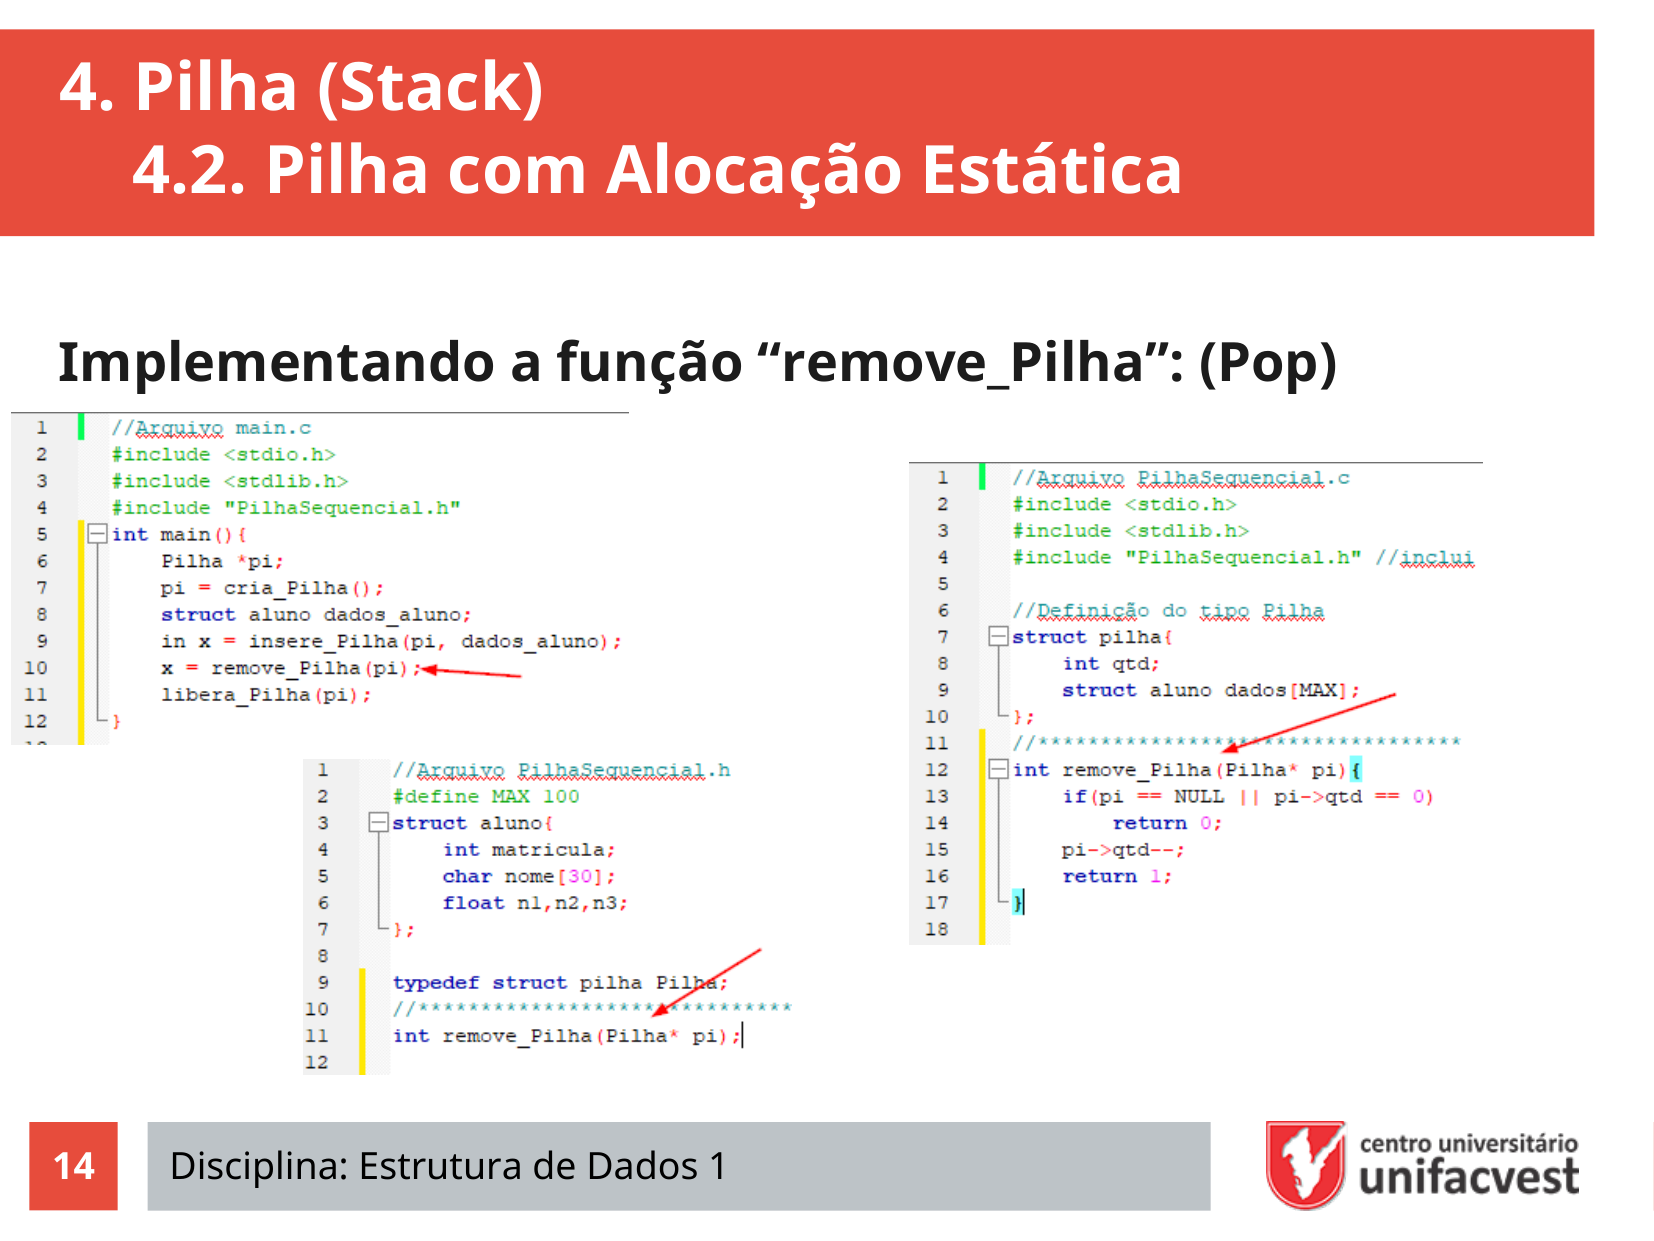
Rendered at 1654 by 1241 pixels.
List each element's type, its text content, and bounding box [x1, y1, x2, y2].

picture [11, 412, 629, 745]
text_box Disciplina: Estrutura de Dados 1 [154, 1132, 1205, 1196]
picture [1266, 1121, 1579, 1211]
picture [909, 462, 1483, 945]
list Implementando a função “remove_Pilha”: (Pop) [59, 324, 1566, 1093]
text_box [1238, 1120, 1654, 1212]
title 4. Pilha (Stack) 4.2. Pilha com Alocação Estática [59, 59, 1595, 207]
picture [303, 759, 792, 1075]
